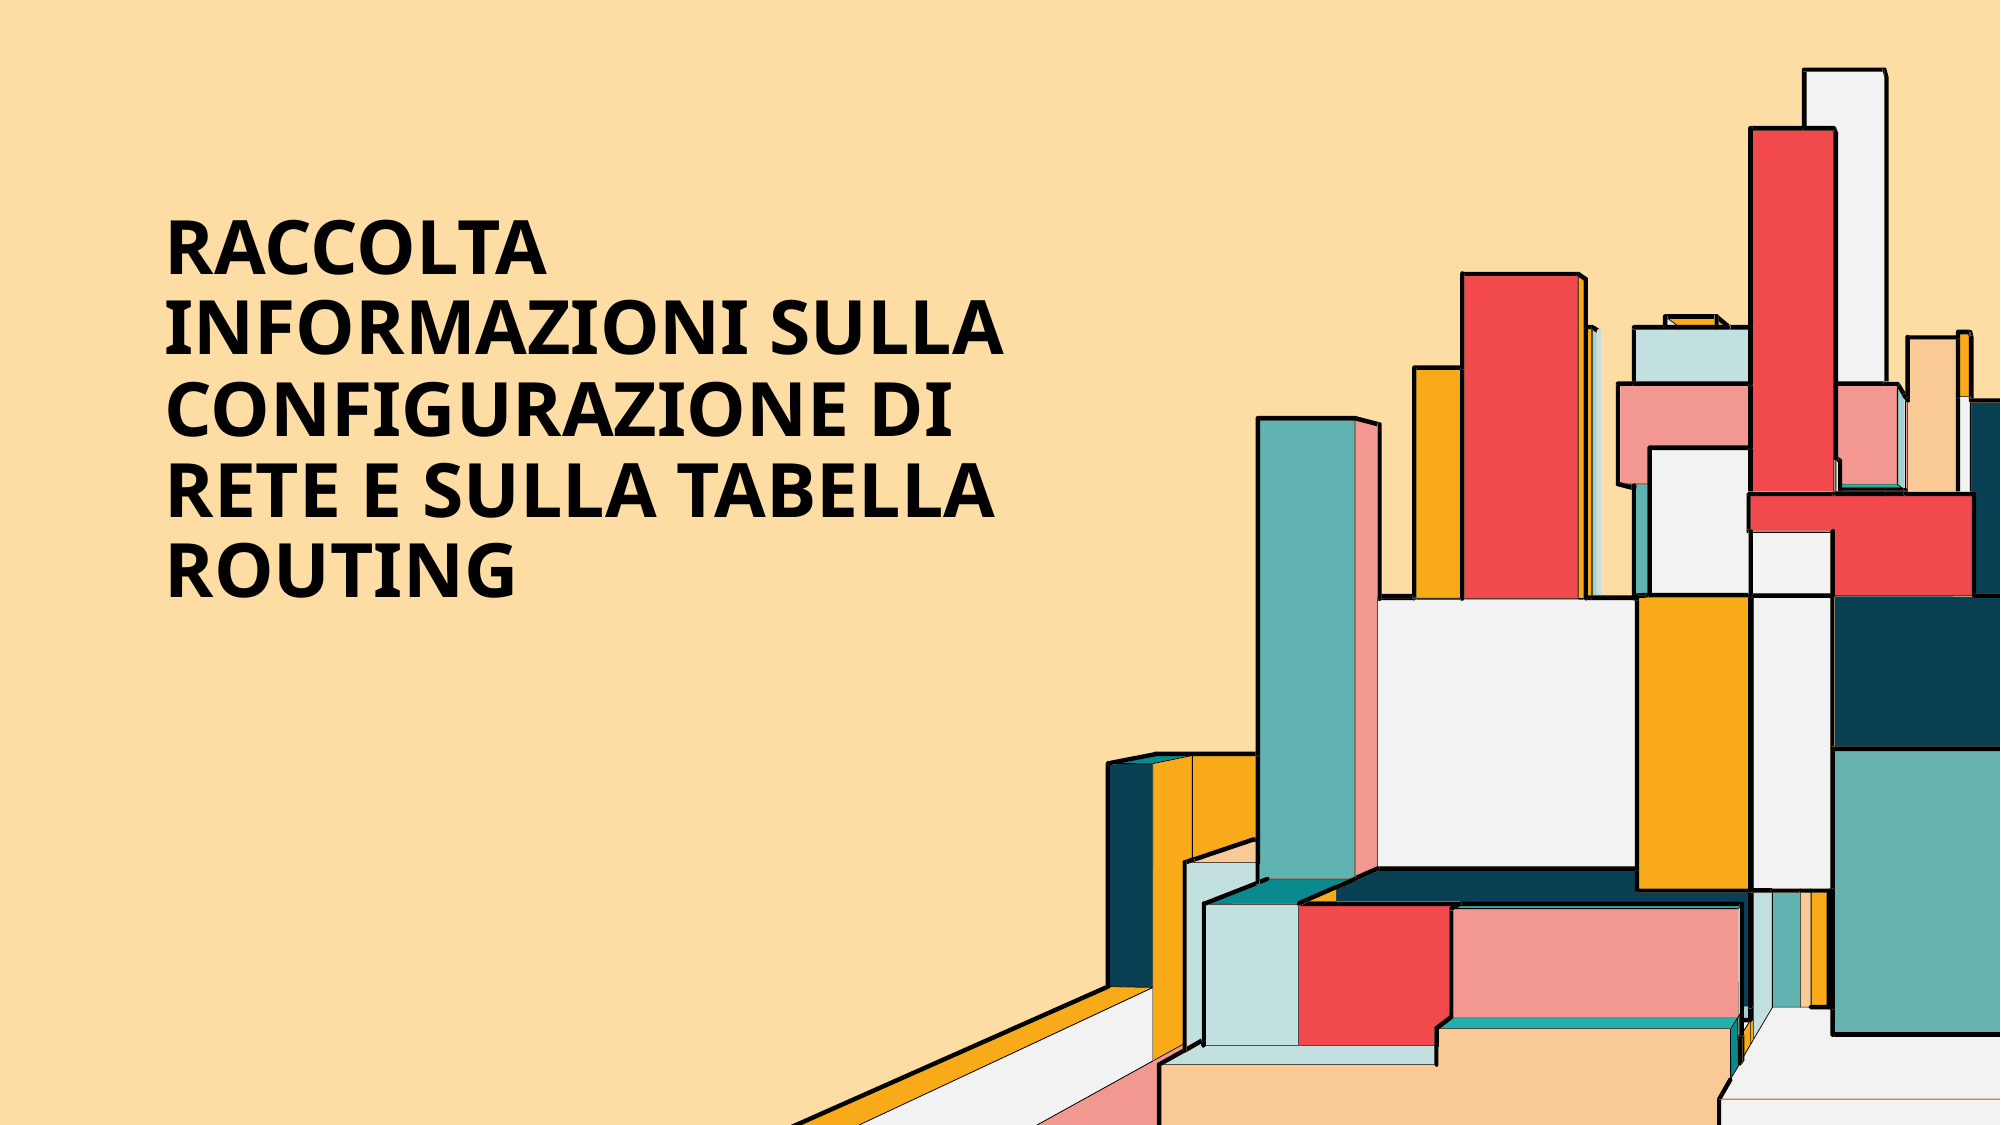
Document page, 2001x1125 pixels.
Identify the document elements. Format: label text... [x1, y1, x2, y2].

title Raccolta informazioni sulla configurazione di rete e sulla tabella routing [149, 82, 1097, 622]
